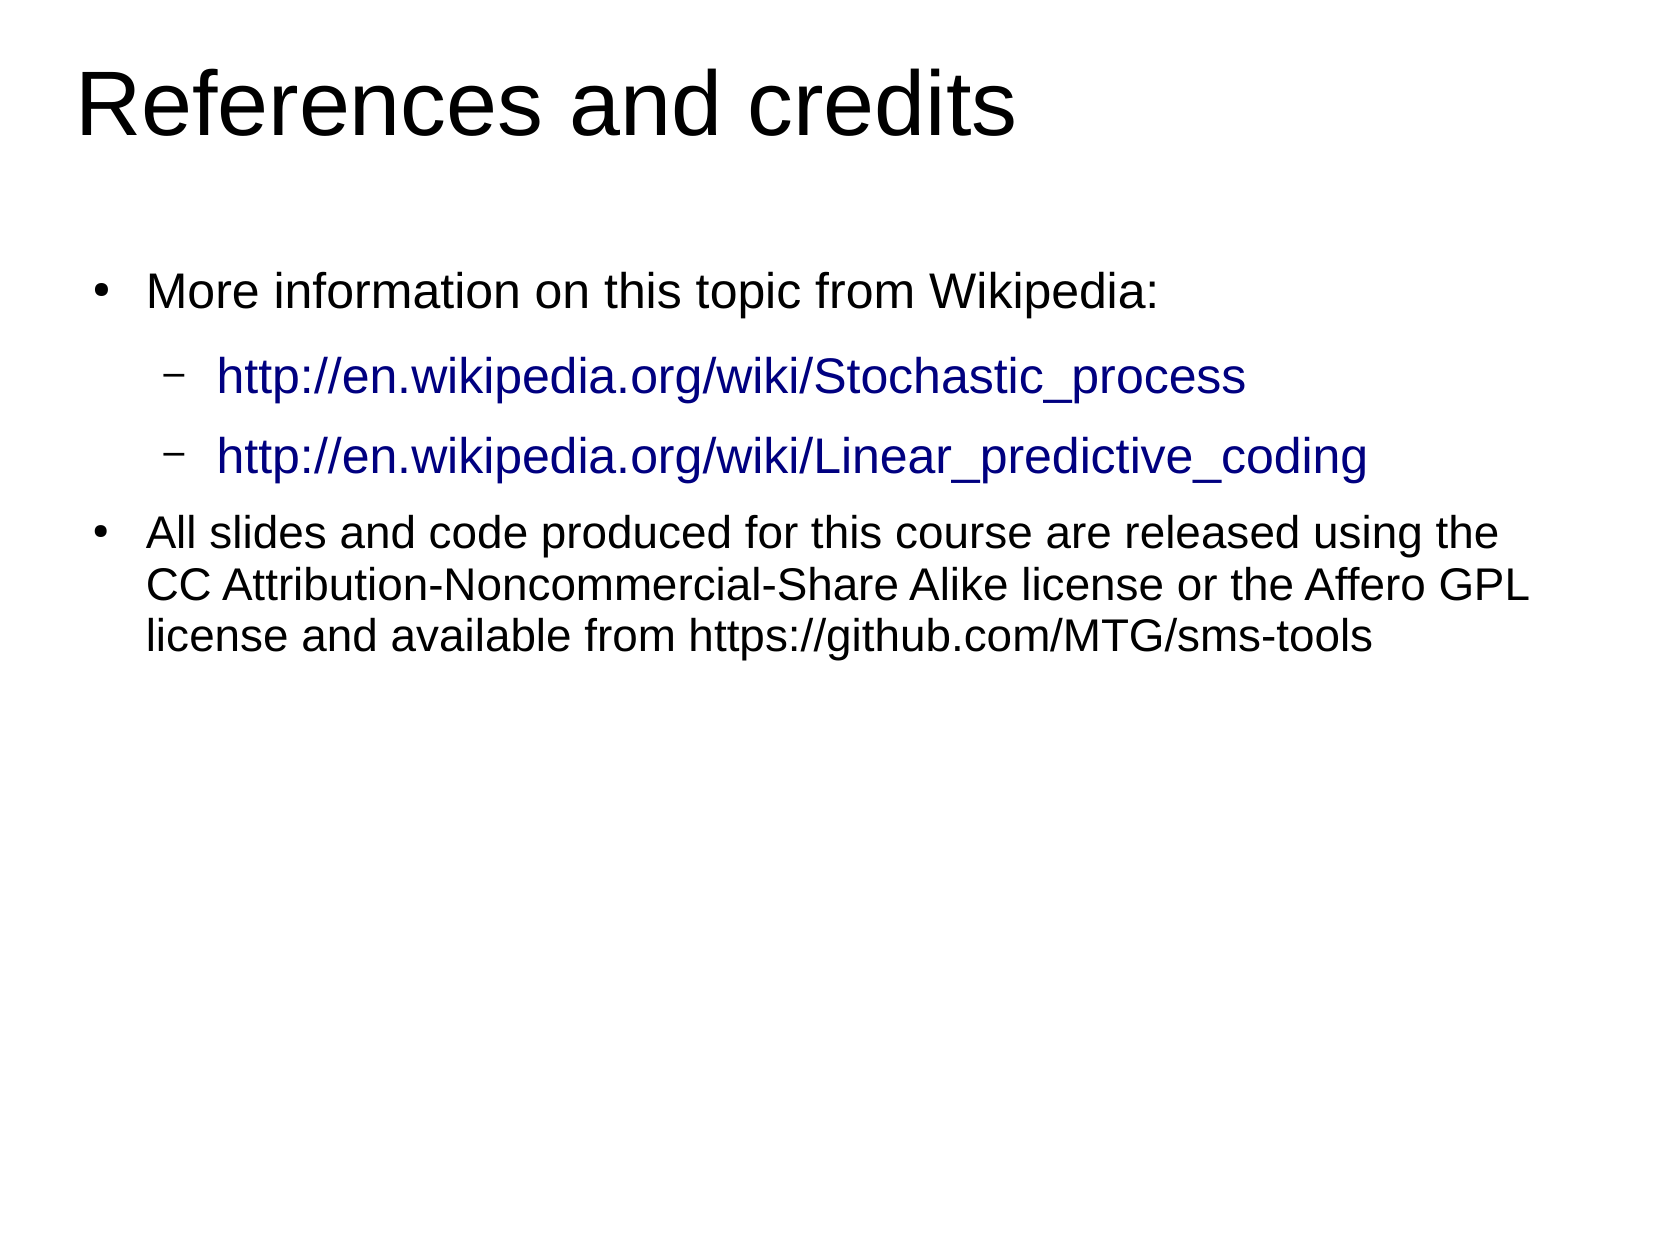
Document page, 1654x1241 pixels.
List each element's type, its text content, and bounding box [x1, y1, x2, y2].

list More information on this topic from Wikipedia: http://en.wikipedia.org/wiki/Stochastic_process http://en.wikipedia.org/wiki/Linear_predictive_coding All slides and code produced for this course are released using the CC Attribution-Noncommercial-Share Alike license or the Affero GPL license and available from https://github.com/MTG/sms-tools [75, 263, 1546, 916]
title References and credits [75, 9, 1425, 198]
